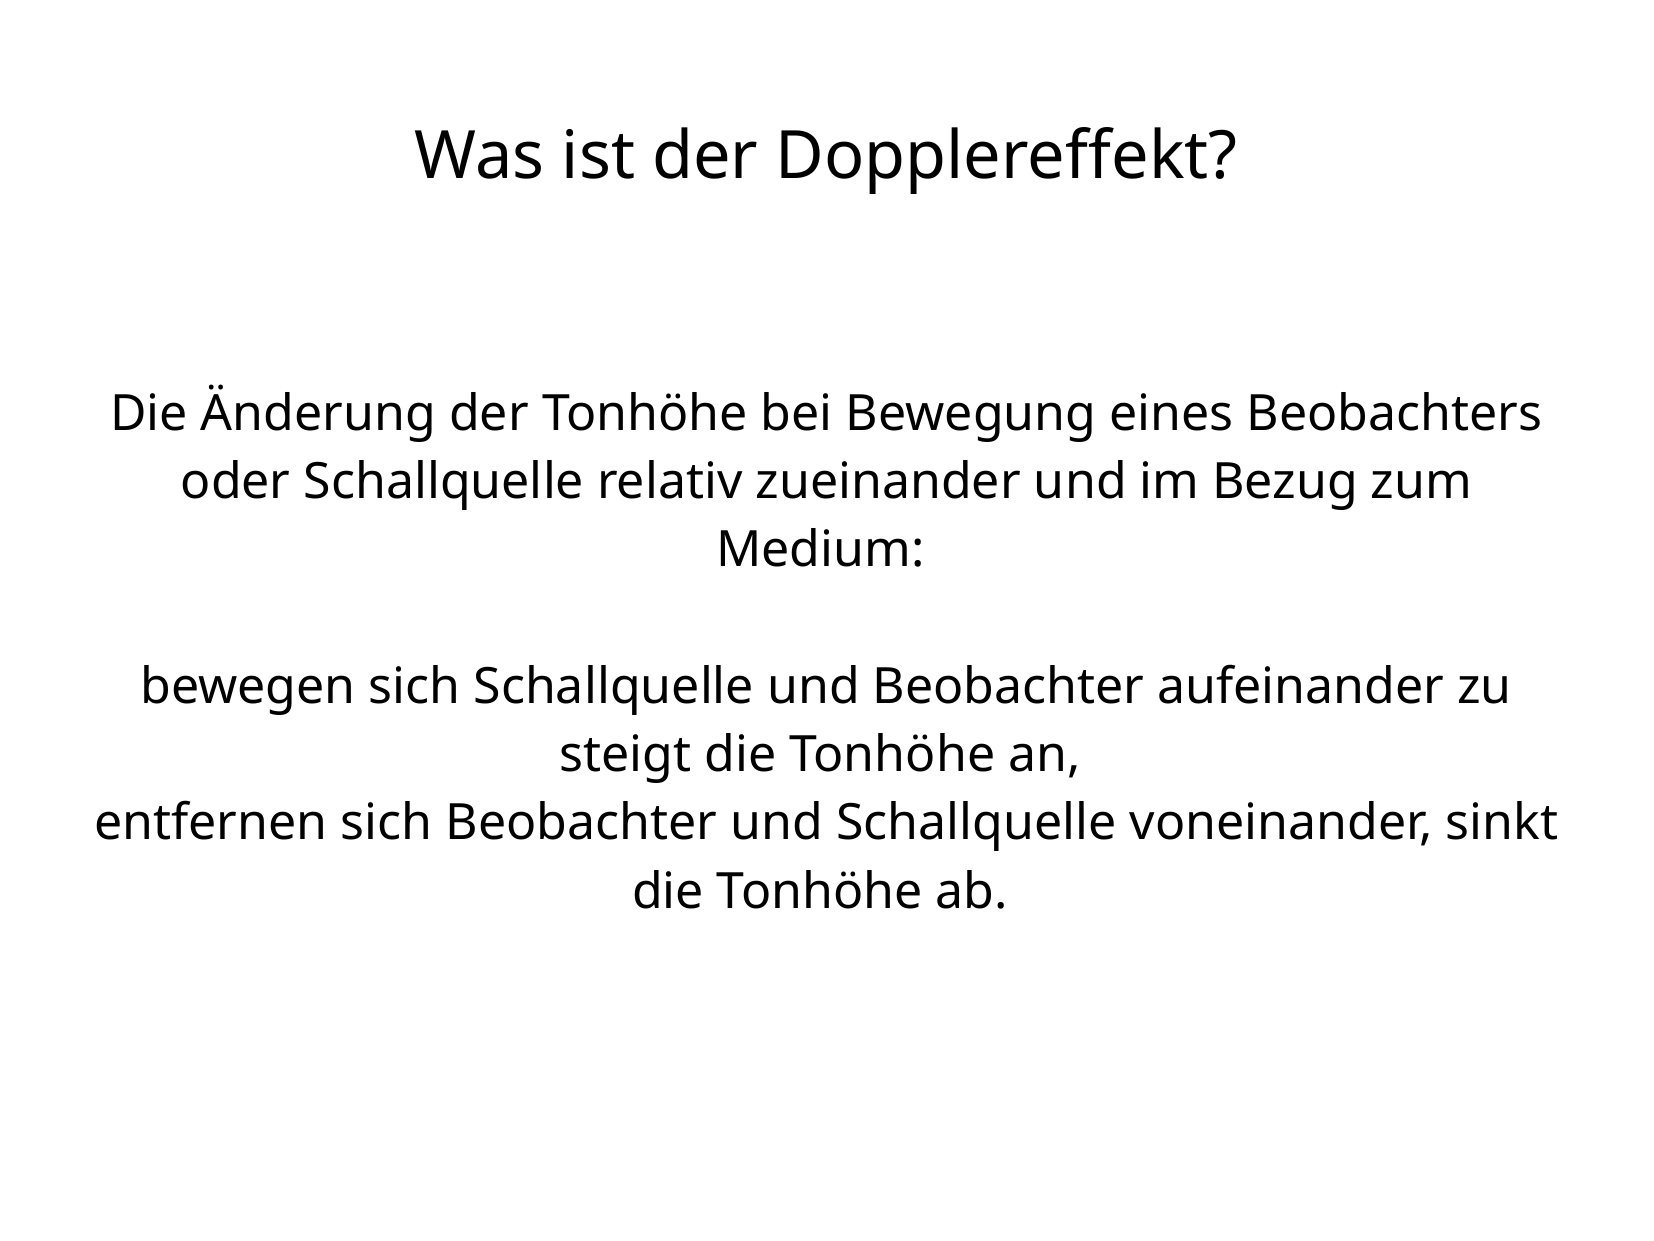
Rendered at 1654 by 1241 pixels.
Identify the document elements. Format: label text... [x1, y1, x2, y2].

title Was ist der Dopplereffekt? [82, 49, 1571, 257]
subtitle Die Änderung der Tonhöhe bei Bewegung eines Beobachters oder Schallquelle relativ zueinander und im Bezug zum Medium: bewegen sich Schallquelle und Beobachter aufeinander zu steigt die Tonhöhe an, entfernen sich Beobachter und Schallquelle voneinander, sinkt die Tonhöhe ab. [82, 290, 1571, 1010]
